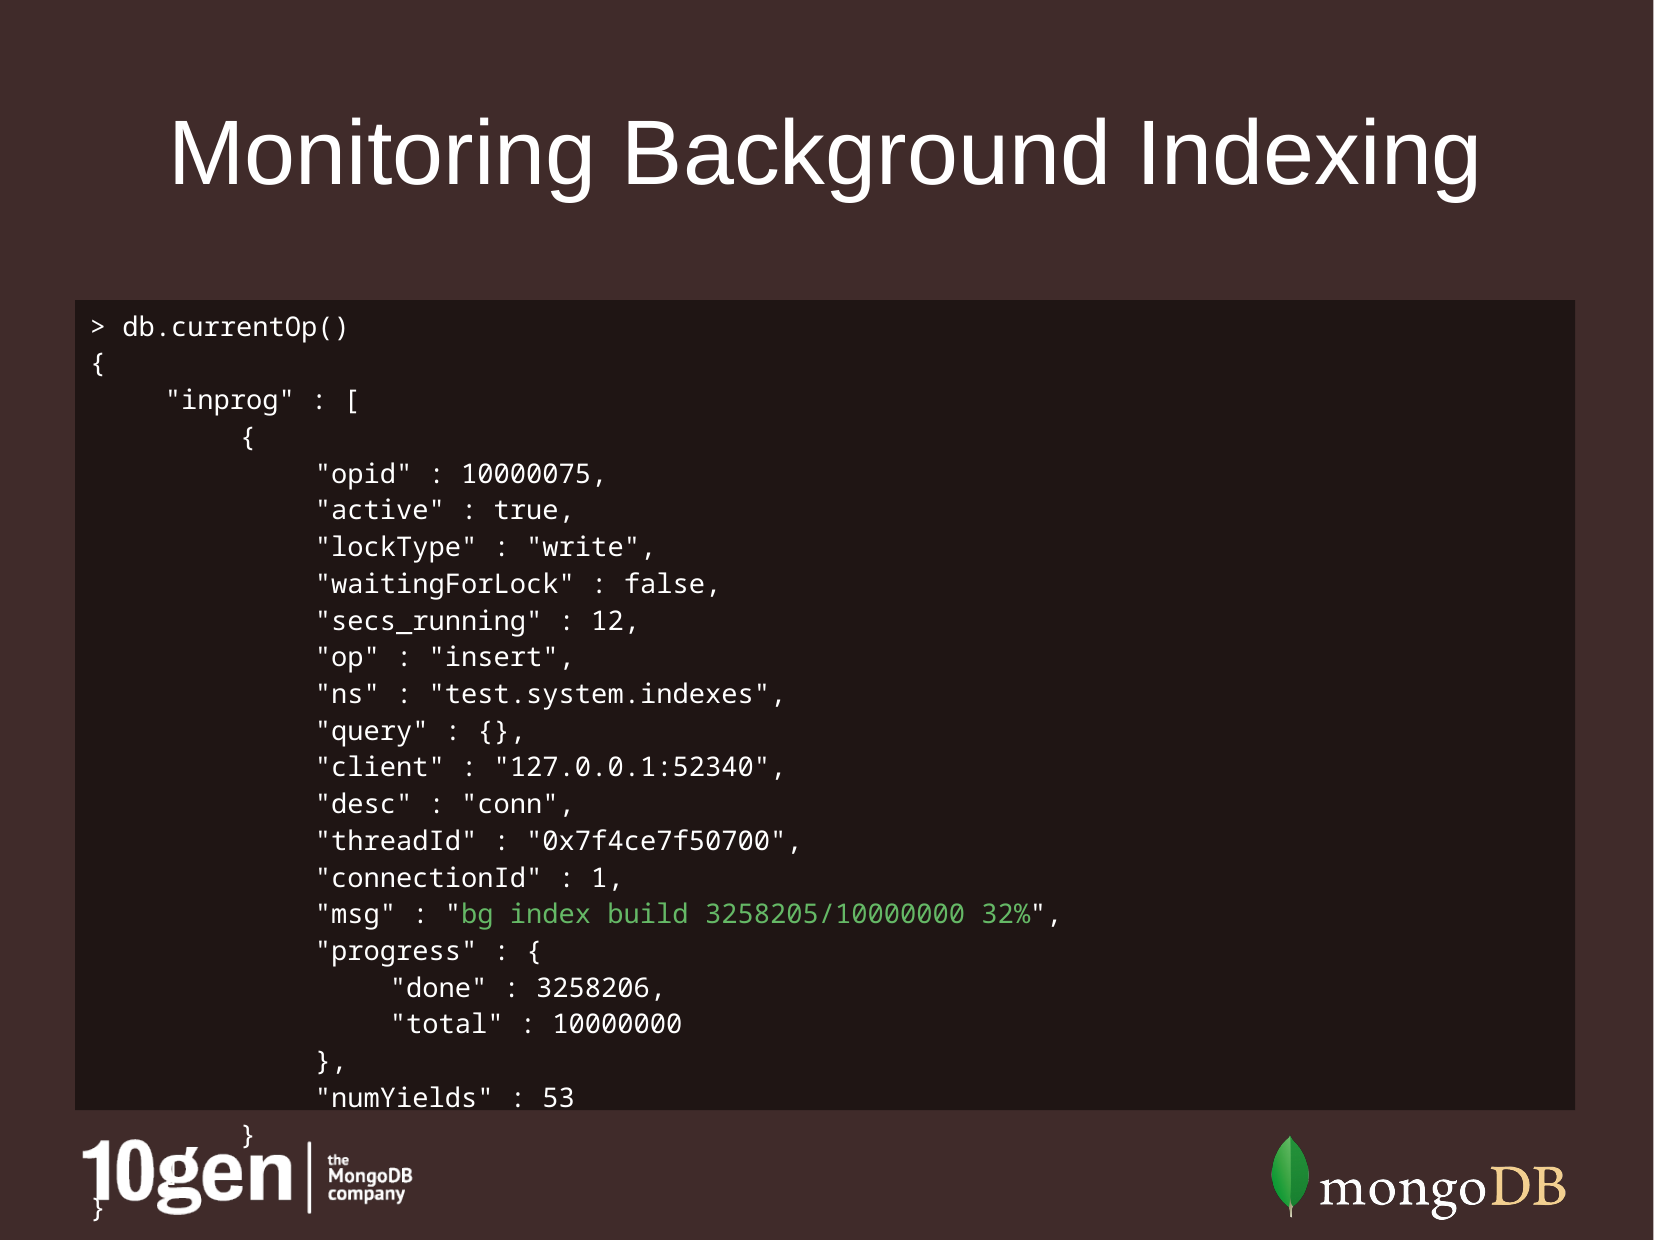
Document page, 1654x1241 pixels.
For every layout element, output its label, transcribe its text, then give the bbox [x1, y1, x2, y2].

picture [1260, 1124, 1576, 1230]
title Monitoring Background Indexing [82, 49, 1571, 257]
text_box > db.currentOp() { "inprog" : [ { "opid" : 10000075, "active" : true, "lockType" : "write", "waitingForLock" : false, "secs_running" : 12, "op" : "insert", "ns" : "test.system.indexes", "query" : {}, "client" : "127.0.0.1:52340", "desc" : "conn", "threadId" : "0x7f4ce7f50700", "connectionId" : 1, "msg" : "bg index build 3258205/10000000 32%", "progress" : { "done" : 3258206, "total" : 10000000 }, "numYields" : 53 } ] } [75, 300, 1576, 1111]
picture [82, 1139, 413, 1215]
